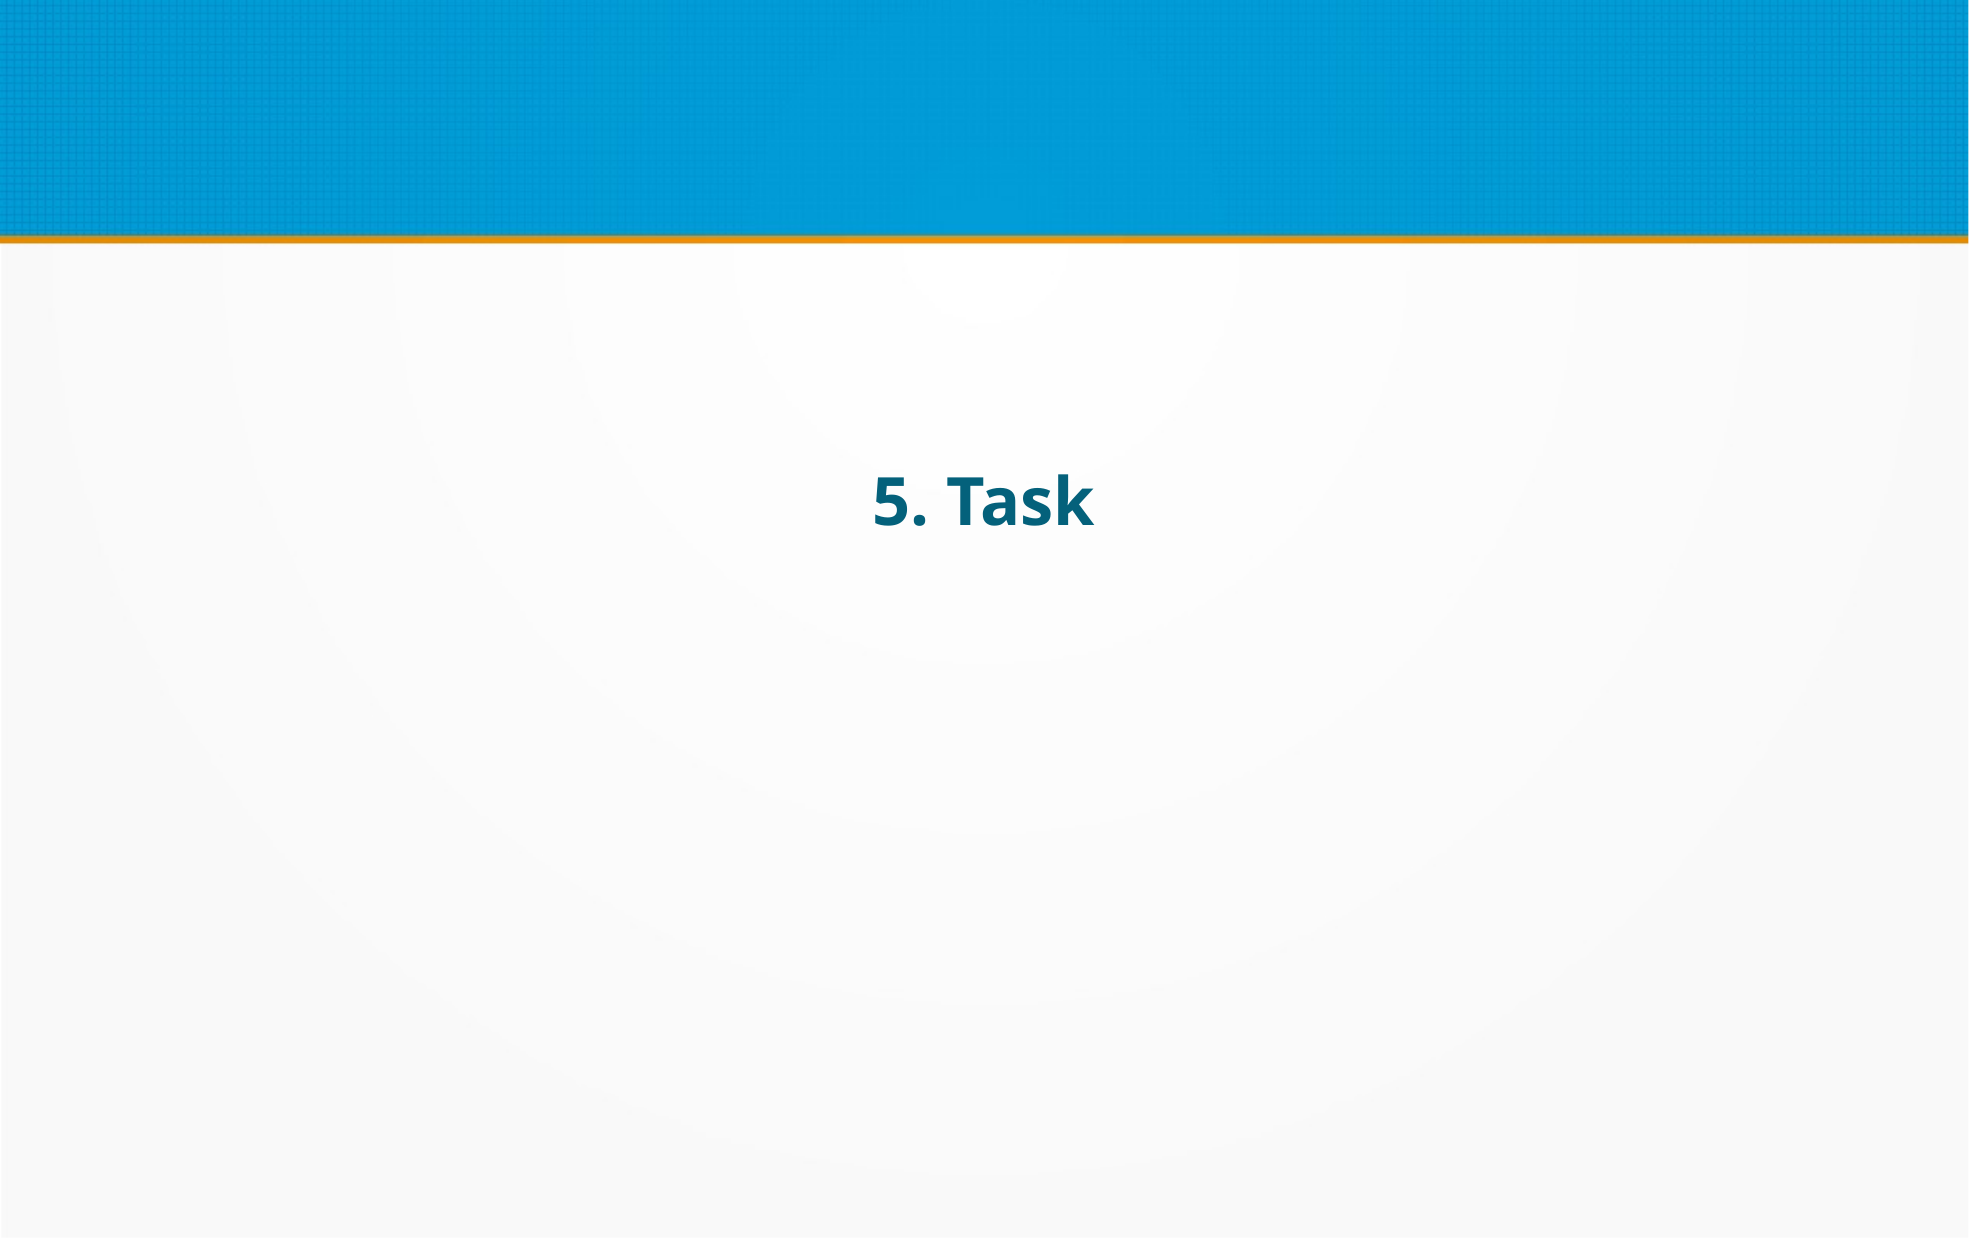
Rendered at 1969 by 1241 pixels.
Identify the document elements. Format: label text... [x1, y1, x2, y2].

picture [0, 233, 1969, 1241]
subtitle 5. Task [98, 19, 1870, 980]
